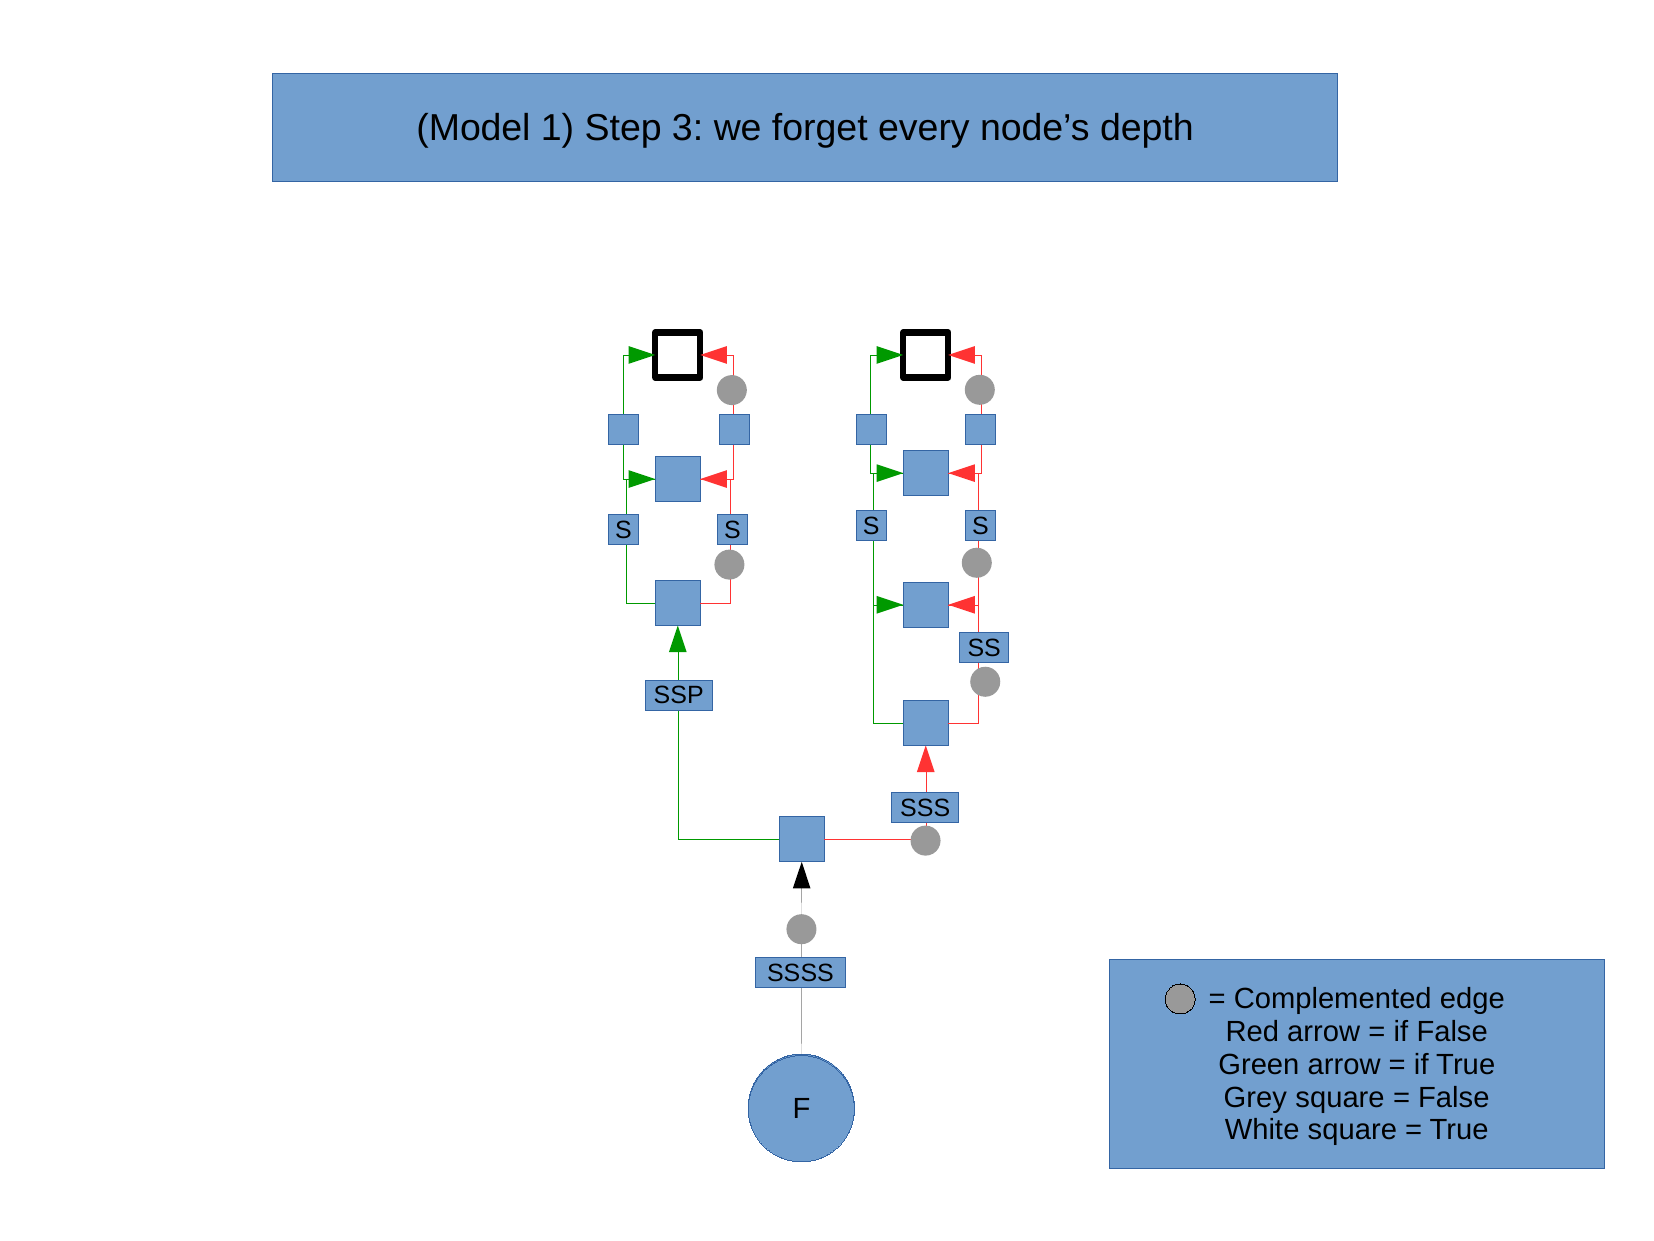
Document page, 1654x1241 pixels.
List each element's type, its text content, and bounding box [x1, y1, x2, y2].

text_box SSS [891, 792, 959, 823]
text_box (Model 1) Step 3: we forget every node’s depth [272, 73, 1338, 182]
text_box [910, 825, 941, 856]
text_box [655, 580, 701, 626]
text_box [964, 374, 995, 405]
text_box S [608, 514, 639, 545]
text_box [856, 414, 887, 445]
text_box S [965, 510, 996, 541]
text_box [970, 666, 1001, 697]
text_box [961, 547, 992, 578]
text_box [965, 414, 996, 445]
text_box [655, 456, 701, 502]
text_box [1165, 983, 1196, 1014]
text_box SSSS [755, 957, 846, 988]
text_box [719, 414, 750, 445]
text_box SSP [645, 680, 713, 711]
text_box [786, 914, 817, 945]
text_box S [856, 510, 887, 541]
text_box [903, 332, 949, 378]
text_box F [748, 1055, 855, 1162]
text_box [608, 414, 639, 445]
text_box [779, 816, 825, 862]
text_box [903, 582, 949, 628]
text_box [716, 375, 747, 406]
text_box [714, 549, 745, 580]
text_box = Complemented edge Red arrow = if False Green arrow = if True Grey square = False White square = True [1109, 959, 1605, 1169]
text_box [655, 332, 701, 378]
text_box S [717, 514, 748, 545]
text_box [903, 700, 949, 746]
text_box SS [959, 632, 1009, 663]
text_box [903, 450, 949, 496]
